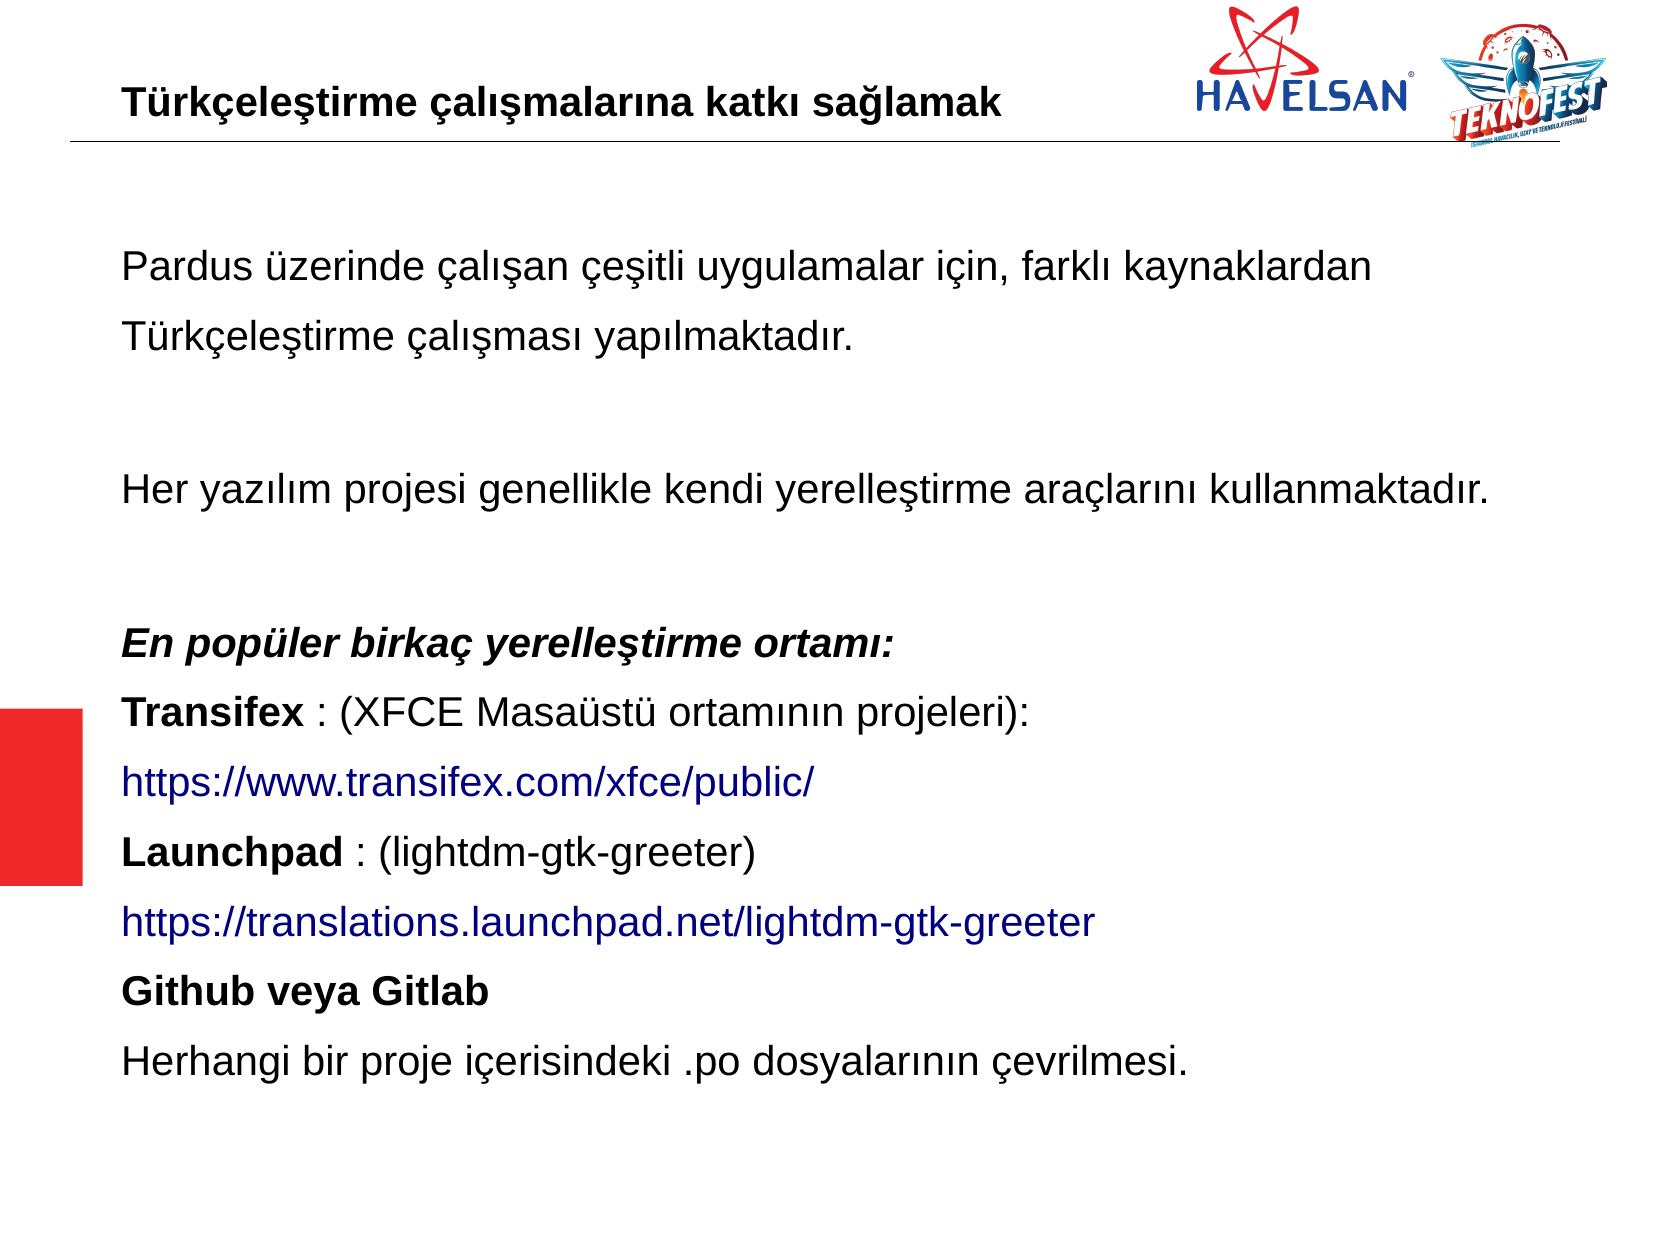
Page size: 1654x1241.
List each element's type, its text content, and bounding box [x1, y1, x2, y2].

text_box Türkçeleştirme çalışmalarına katkı sağlamak [106, 70, 1536, 133]
text_box Pardus üzerinde çalışan çeşitli uygulamalar için, farklı kaynaklardan Türkçeleştirme çalışması yapılmaktadır. Her yazılım projesi genellikle kendi yerelleştirme araçlarını kullanmaktadır. En popüler birkaç yerelleştirme ortamı: Transifex : (XFCE Masaüstü ortamının projeleri): https://www.transifex.com/xfce/public/ Launchpad : (lightdm-gtk-greeter) https://translations.launchpad.net/lightdm-gtk-greeter Github veya Gitlab Herhangi bir proje içerisindeki .po dosyalarının çevrilmesi. [106, 212, 1536, 1092]
picture [1195, 2, 1630, 154]
